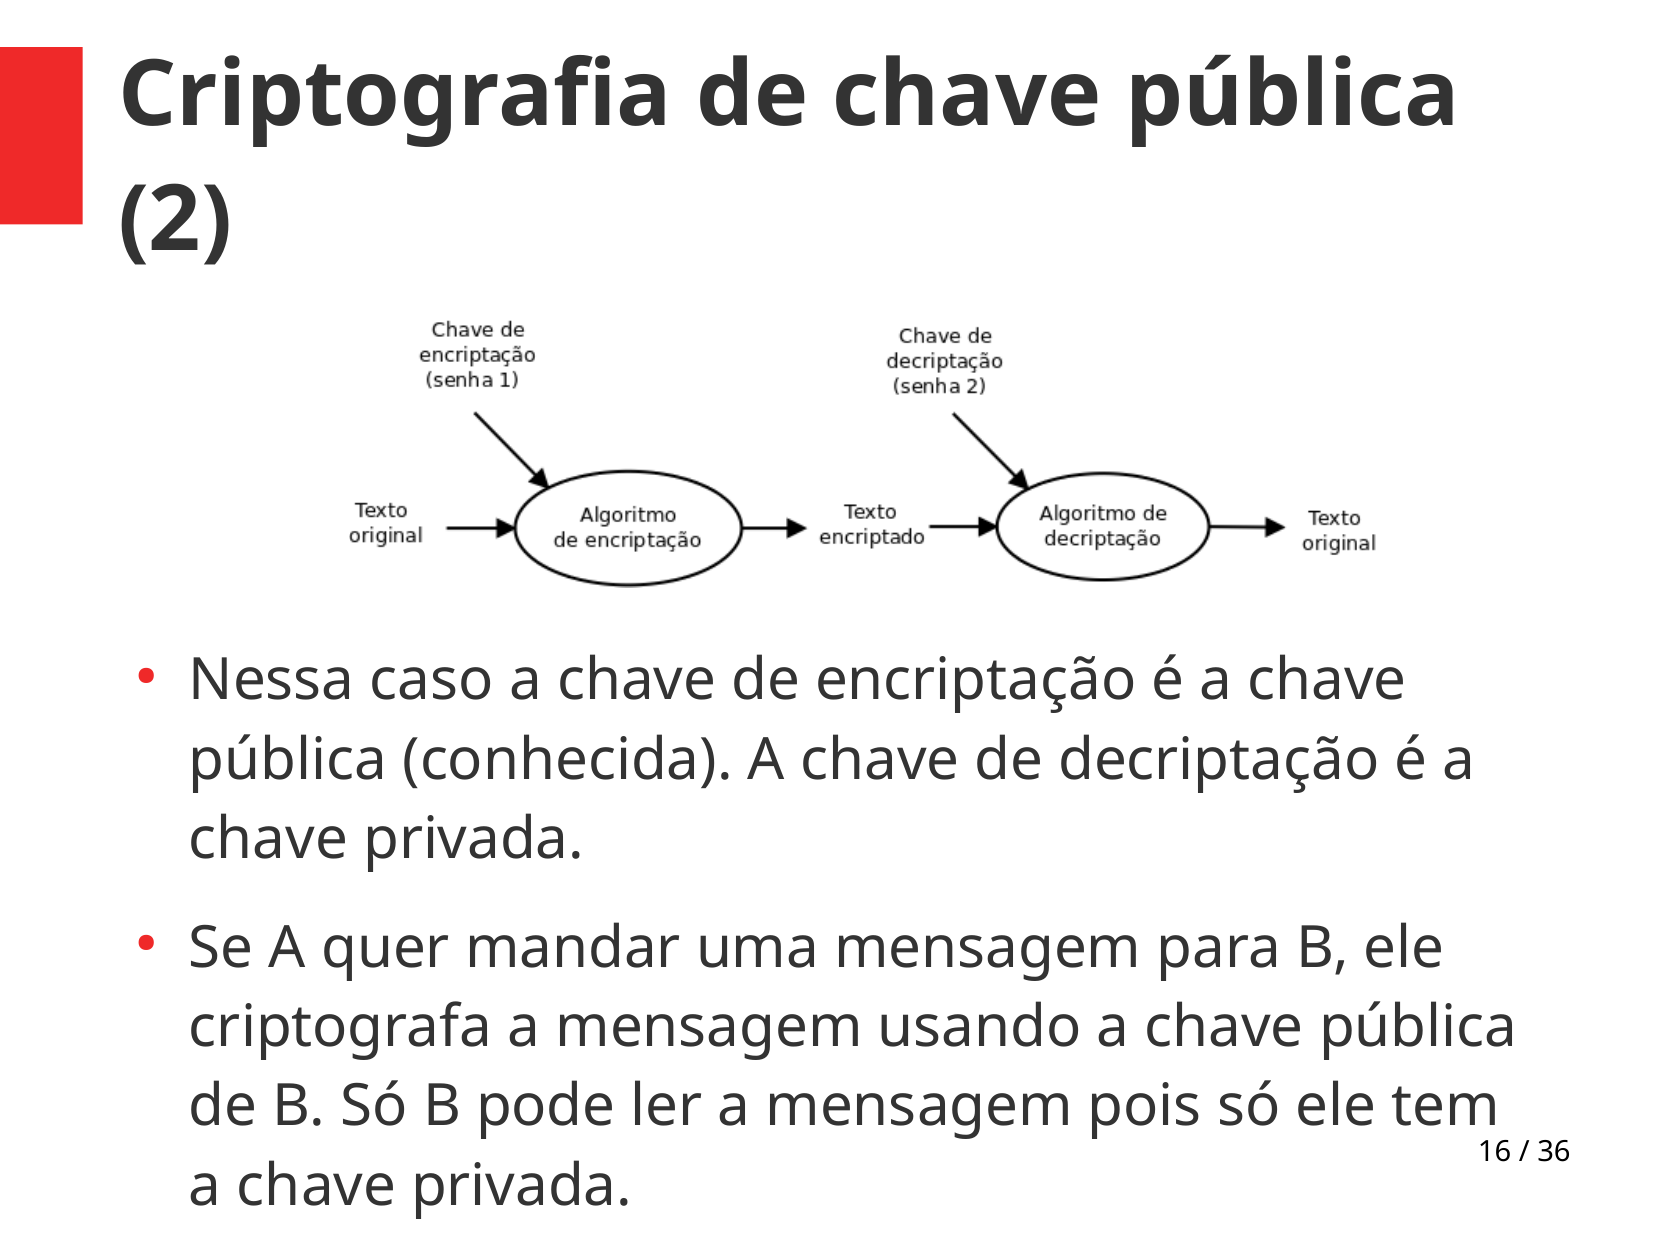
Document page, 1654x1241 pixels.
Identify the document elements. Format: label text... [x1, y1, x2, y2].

picture [349, 318, 1382, 588]
list Nessa caso a chave de encriptação é a chave pública (conhecida). A chave de decriptação é a chave privada. Se A quer mandar uma mensagem para B, ele criptografa a mensagem usando a chave pública de B. Só B pode ler a mensagem pois só ele tem a chave privada. [118, 637, 1536, 1099]
title Criptografia de chave pública (2) [118, 45, 1571, 260]
